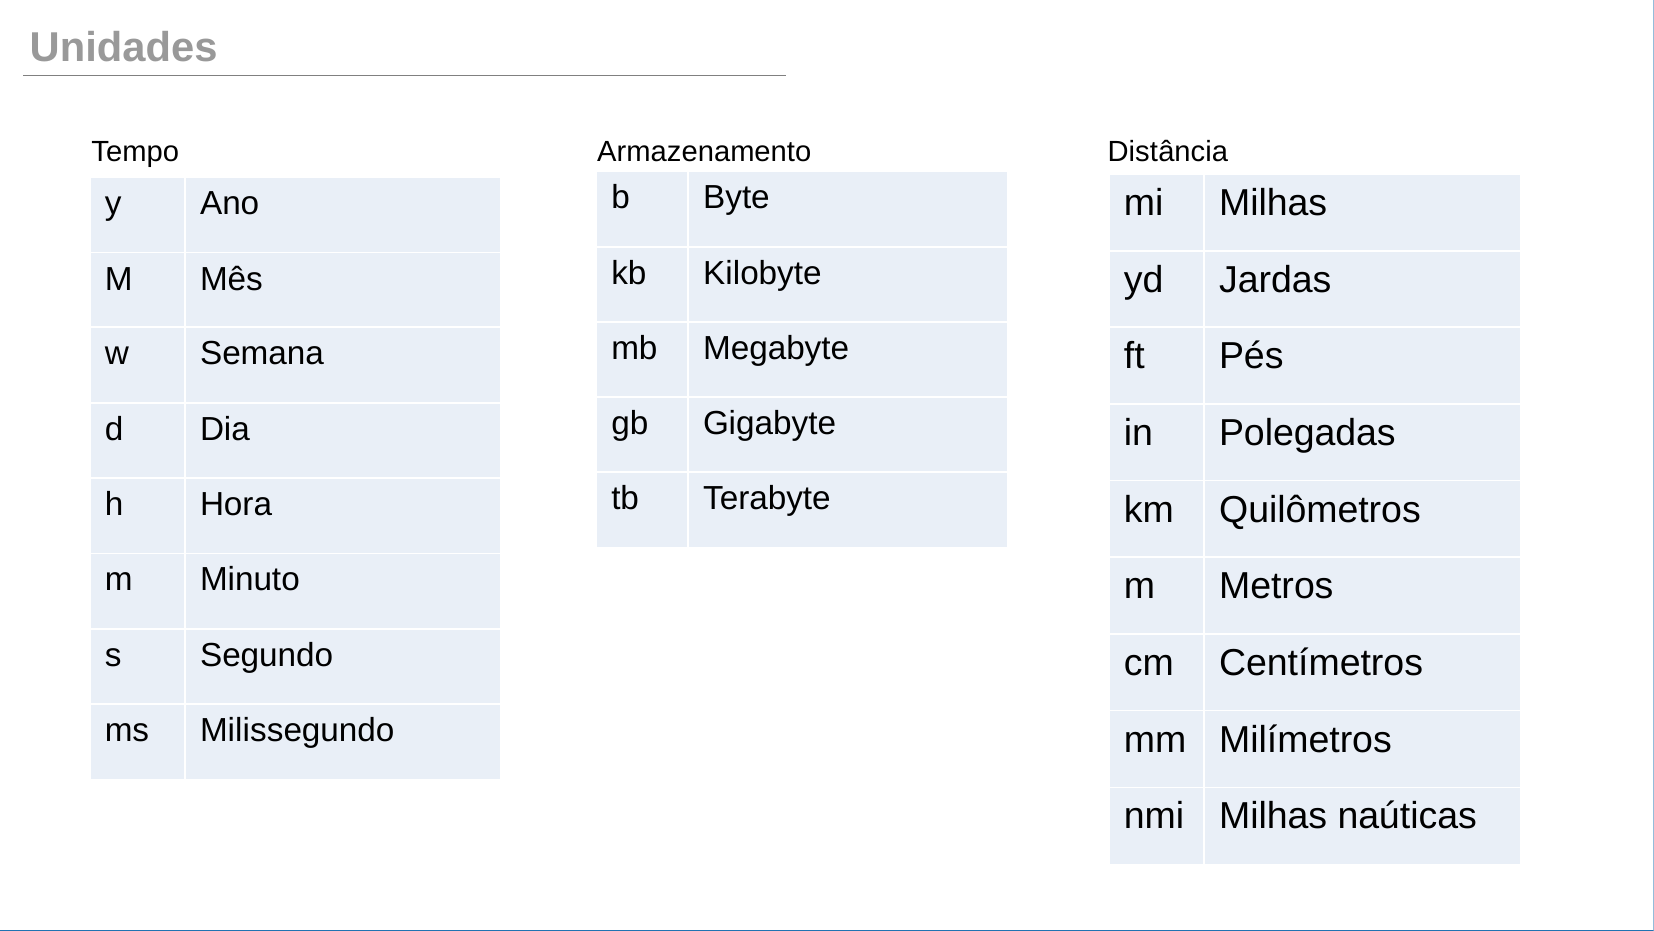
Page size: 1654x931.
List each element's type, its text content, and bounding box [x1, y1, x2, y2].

table_cell nmi [1110, 788, 1203, 864]
table_header y [91, 185, 184, 252]
table_cell m [1110, 558, 1203, 633]
table_cell Segundo [186, 630, 500, 703]
table_cell in [1110, 405, 1203, 480]
table_cell Milhas naúticas [1205, 788, 1520, 864]
table_cell Megabyte [689, 323, 1007, 396]
table_cell Terabyte [689, 473, 1007, 547]
table_cell cm [1110, 635, 1203, 710]
text_box Tempo Armazenamento Distância [76, 124, 1582, 185]
table_cell ft [1110, 328, 1203, 403]
table_cell mb [597, 323, 687, 396]
table_cell kb [597, 248, 687, 321]
table_cell Jardas [1205, 252, 1520, 326]
table_cell m [91, 554, 184, 628]
table_header Byte [709, 197, 720, 206]
table_cell d [91, 404, 184, 477]
table_cell Quilômetros [1205, 481, 1520, 556]
table_cell gb [597, 398, 687, 471]
table_cell km [1110, 481, 1203, 556]
table_cell Semana [186, 328, 500, 402]
table_cell Kilobyte [689, 248, 1007, 321]
table_header mi [1110, 185, 1203, 250]
table_cell Minuto [186, 554, 500, 628]
table_cell w [91, 328, 184, 402]
table_cell s [91, 630, 184, 703]
table_cell Hora [186, 479, 500, 553]
text_box [0, 0, 1654, 931]
table_header Milhas [1205, 185, 1520, 250]
table_cell ms [91, 705, 184, 779]
table_cell Pés [1205, 328, 1520, 403]
title Unidades [29, 11, 916, 82]
table_cell M [91, 253, 184, 326]
table_cell tb [597, 473, 687, 547]
table_header Ano [186, 185, 500, 252]
table_cell yd [1110, 252, 1203, 326]
table_cell Dia [186, 404, 500, 477]
table_cell h [91, 479, 184, 553]
table_cell Mês [186, 253, 500, 326]
table_cell Polegadas [1205, 405, 1520, 480]
table_header b [616, 192, 625, 206]
table_header Byte [689, 185, 1007, 246]
table_cell Milímetros [1205, 711, 1520, 787]
table_cell Metros [1205, 558, 1520, 633]
table_header b [597, 185, 687, 246]
table_cell Milissegundo [186, 705, 500, 779]
table_cell Centímetros [1205, 635, 1520, 710]
table_cell mm [1110, 711, 1203, 787]
table_cell Gigabyte [689, 398, 1007, 471]
